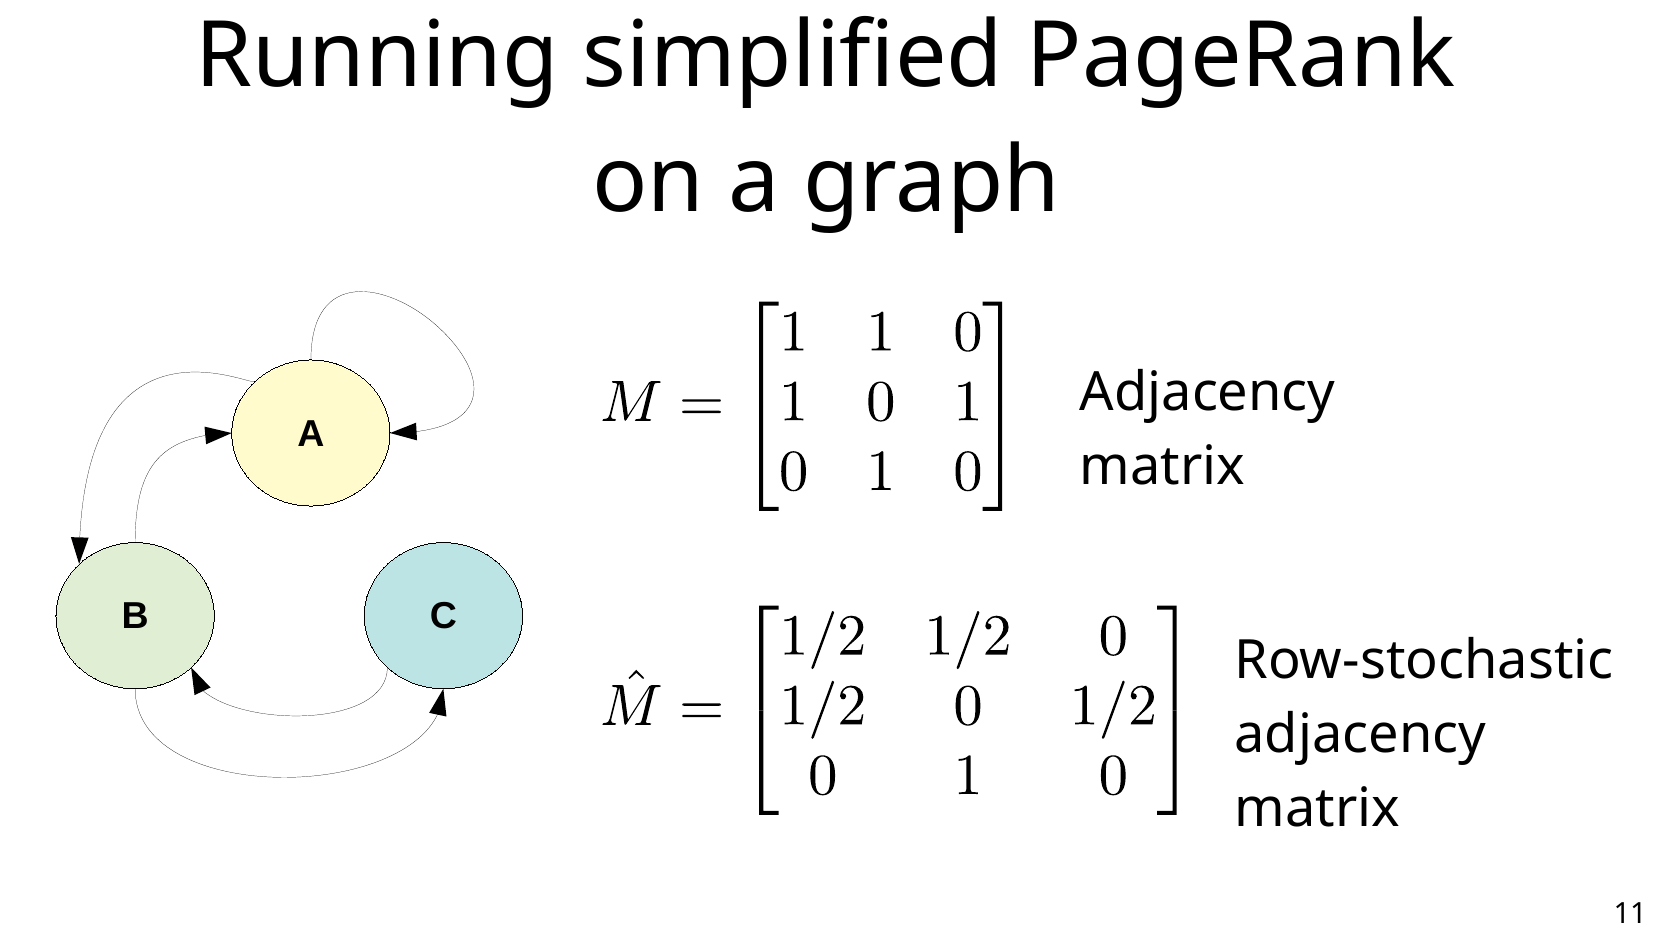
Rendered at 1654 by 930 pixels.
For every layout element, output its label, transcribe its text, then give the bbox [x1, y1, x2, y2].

text_box [600, 301, 1022, 511]
text_box [600, 605, 1196, 816]
text_box Row-stochastic adjacency matrix [1219, 612, 1636, 811]
text_box B [55, 542, 215, 689]
text_box C [364, 542, 523, 689]
title Running simplified PageRank on a graph [82, 1, 1571, 225]
text_box A [231, 359, 390, 507]
text_box Adjacency matrix [1065, 344, 1396, 482]
